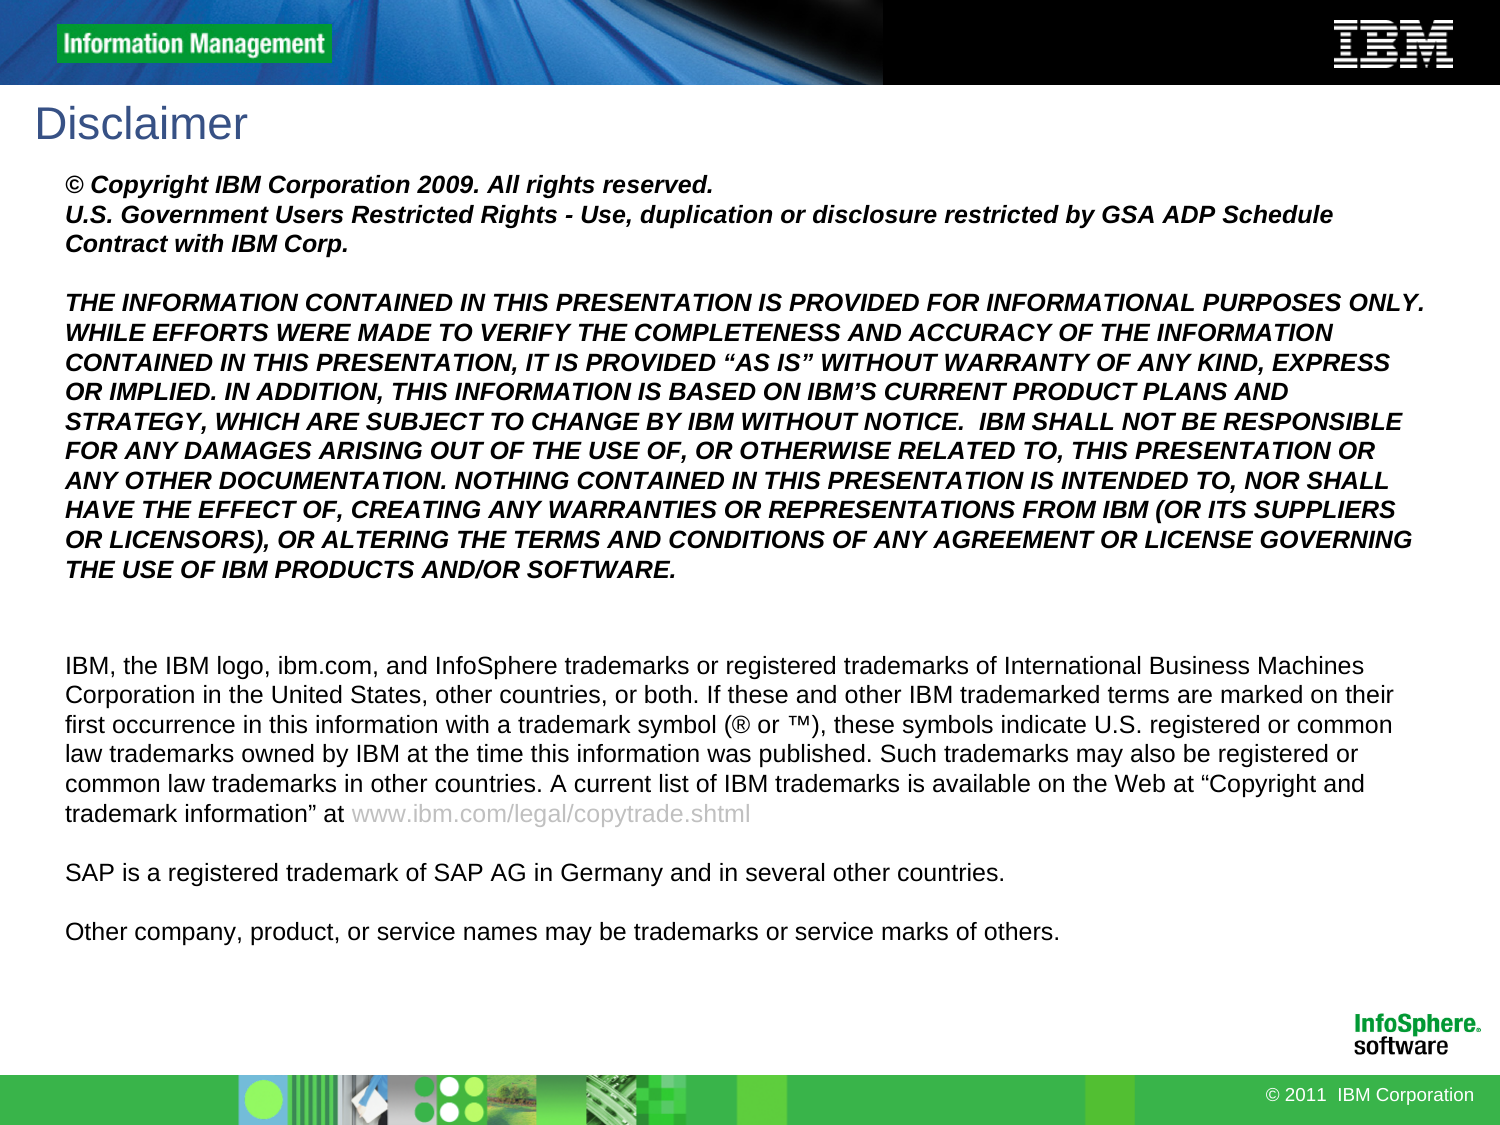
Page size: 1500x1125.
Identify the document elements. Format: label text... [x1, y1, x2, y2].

picture [0, 1075, 1500, 1125]
text_box © Copyright IBM Corporation 2009. All rights reserved. U.S. Government Users Restricted Rights - Use, duplication or disclosure restricted by GSA ADP Schedule Contract with IBM Corp. THE INFORMATION CONTAINED IN THIS PRESENTATION IS PROVIDED FOR INFORMATIONAL PURPOSES ONLY. WHILE EFFORTS WERE MADE TO VERIFY THE COMPLETENESS AND ACCURACY OF THE INFORMATION CONTAINED IN THIS PRESENTATION, IT IS PROVIDED “AS IS” WITHOUT WARRANTY OF ANY KIND, EXPRESS OR IMPLIED. IN ADDITION, THIS INFORMATION IS BASED ON IBM’S CURRENT PRODUCT PLANS AND STRATEGY, WHICH ARE SUBJECT TO CHANGE BY IBM WITHOUT NOTICE. IBM SHALL NOT BE RESPONSIBLE FOR ANY DAMAGES ARISING OUT OF THE USE OF, OR OTHERWISE RELATED TO, THIS PRESENTATION OR ANY OTHER DOCUMENTATION. NOTHING CONTAINED IN THIS PRESENTATION IS INTENDED TO, NOR SHALL HAVE THE EFFECT OF, CREATING ANY WARRANTIES OR REPRESENTATIONS FROM IBM (OR ITS SUPPLIERS OR LICENSORS), OR ALTERING THE TERMS AND CONDITIONS OF ANY AGREEMENT OR LICENSE GOVERNING THE USE OF IBM PRODUCTS AND/OR SOFTWARE. IBM, the IBM logo, ibm.com, and InfoSphere trademarks or registered trademarks of International Business Machines Corporation in the United States, other countries, or both. If these and other IBM trademarked terms are marked on their first occurrence in this information with a trademark symbol (® or ™), these symbols indicate U.S. registered or common law trademarks owned by IBM at the time this information was published. Such trademarks may also be registered or common law trademarks in other countries. A current list of IBM trademarks is available on the Web at “Copyright and trademark information” at www.ibm.com/legal/copytrade.shtml SAP is a registered trademark of SAP AG in Germany and in several other countries. Other company, product, or service names may be trademarks or service marks of others. [49, 162, 1451, 987]
picture [0, 0, 883, 85]
picture [1334, 20, 1453, 68]
picture [1347, 1008, 1486, 1063]
title Disclaimer [17, 90, 1381, 159]
